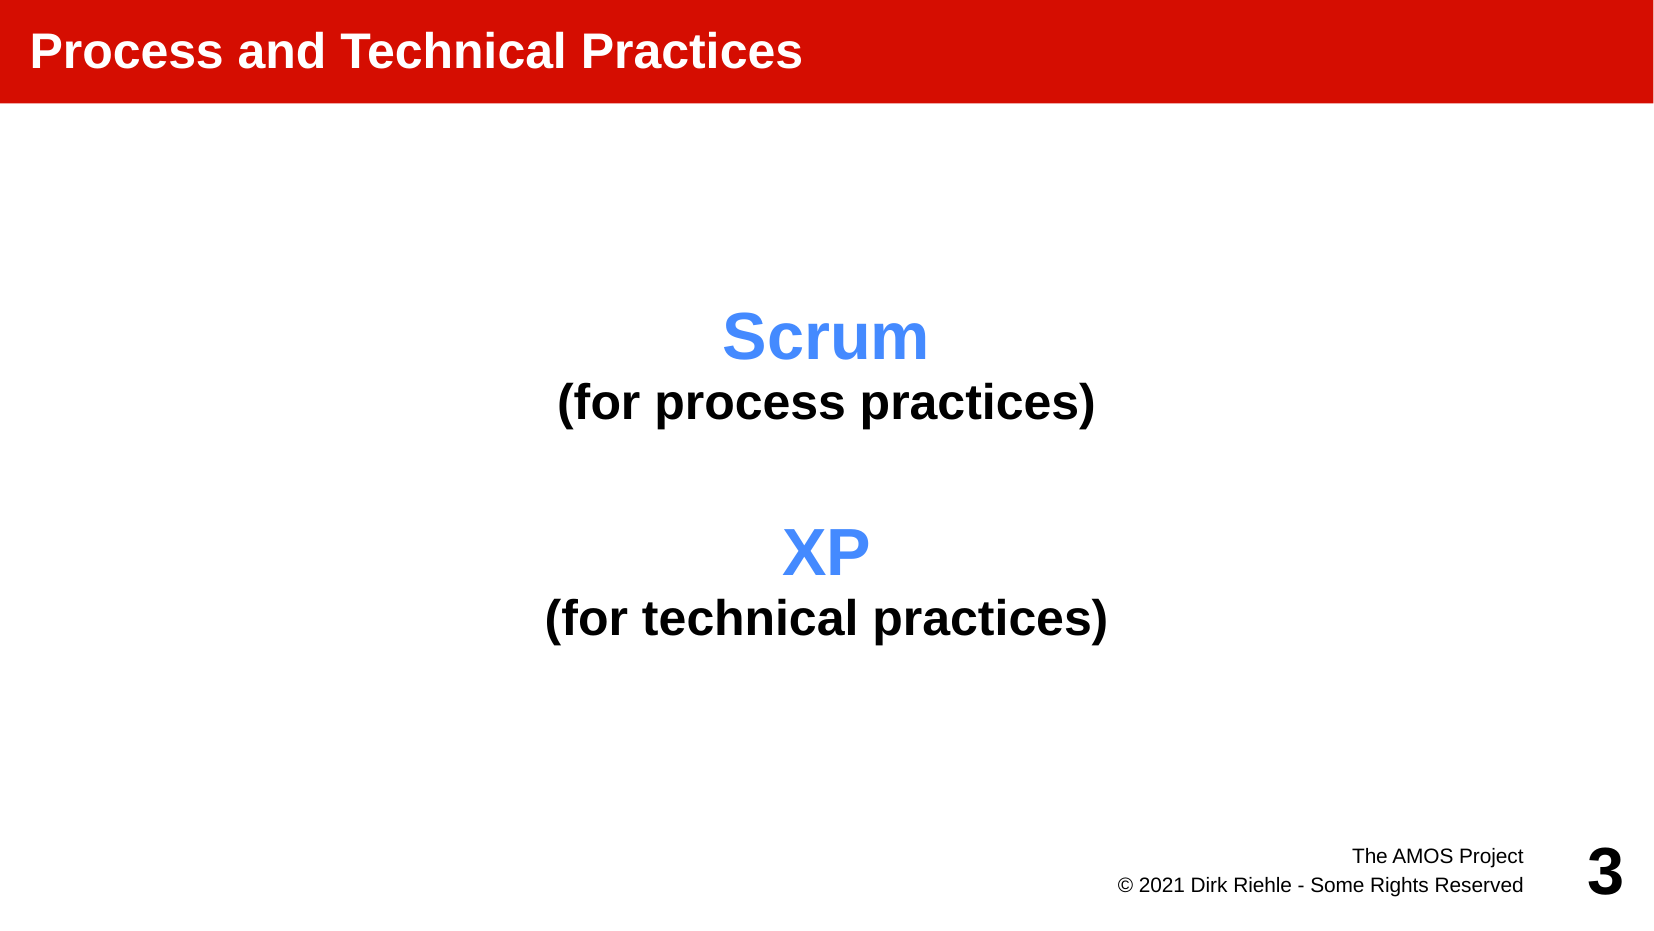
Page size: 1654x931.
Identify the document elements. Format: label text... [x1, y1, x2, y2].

subtitle Scrum (for process practices) XP (for technical practices) [29, 132, 1625, 813]
title Process and Technical Practices [0, 0, 1654, 104]
